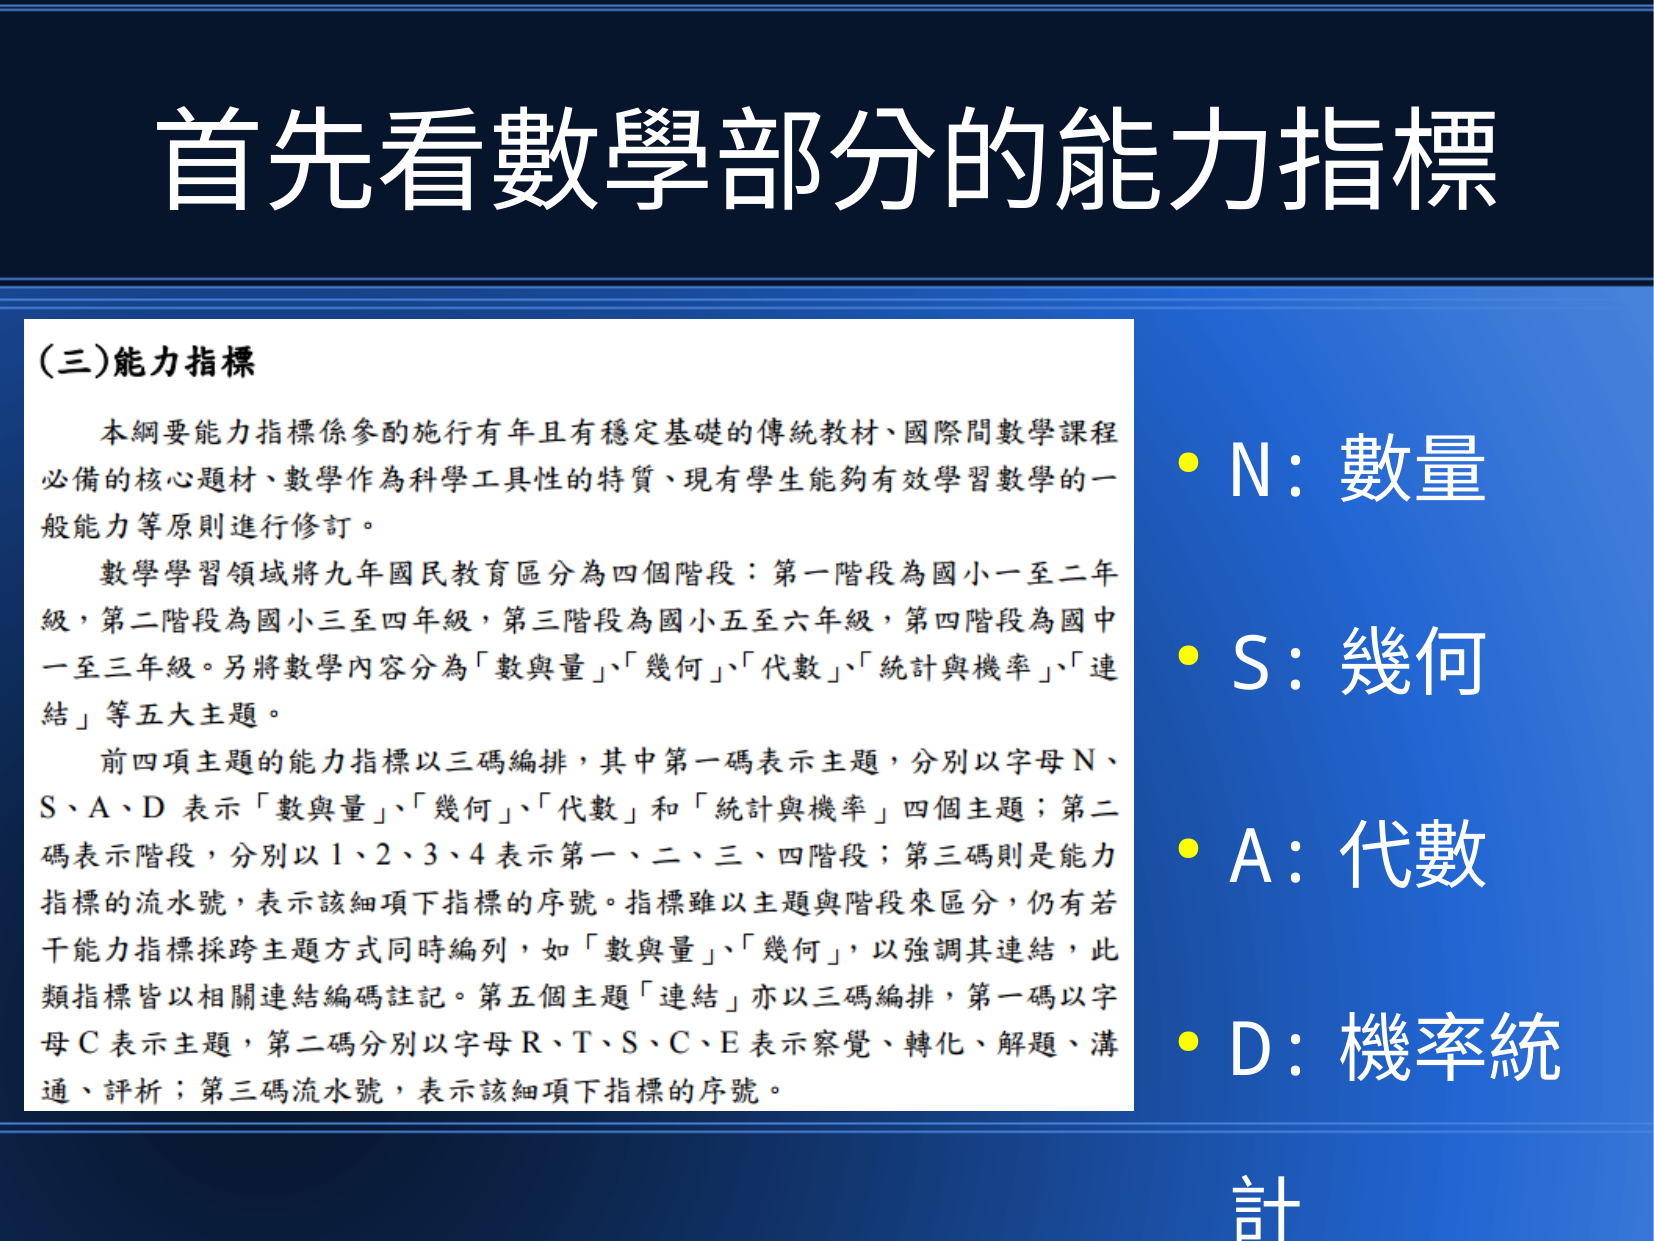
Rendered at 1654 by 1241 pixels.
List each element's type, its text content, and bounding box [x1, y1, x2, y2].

title 首先看數學部分的能力指標 [82, 49, 1571, 257]
picture [0, 0, 1654, 1241]
list N:數量 S:幾何 A:代數 D:機率統計 [1157, 355, 1630, 1241]
